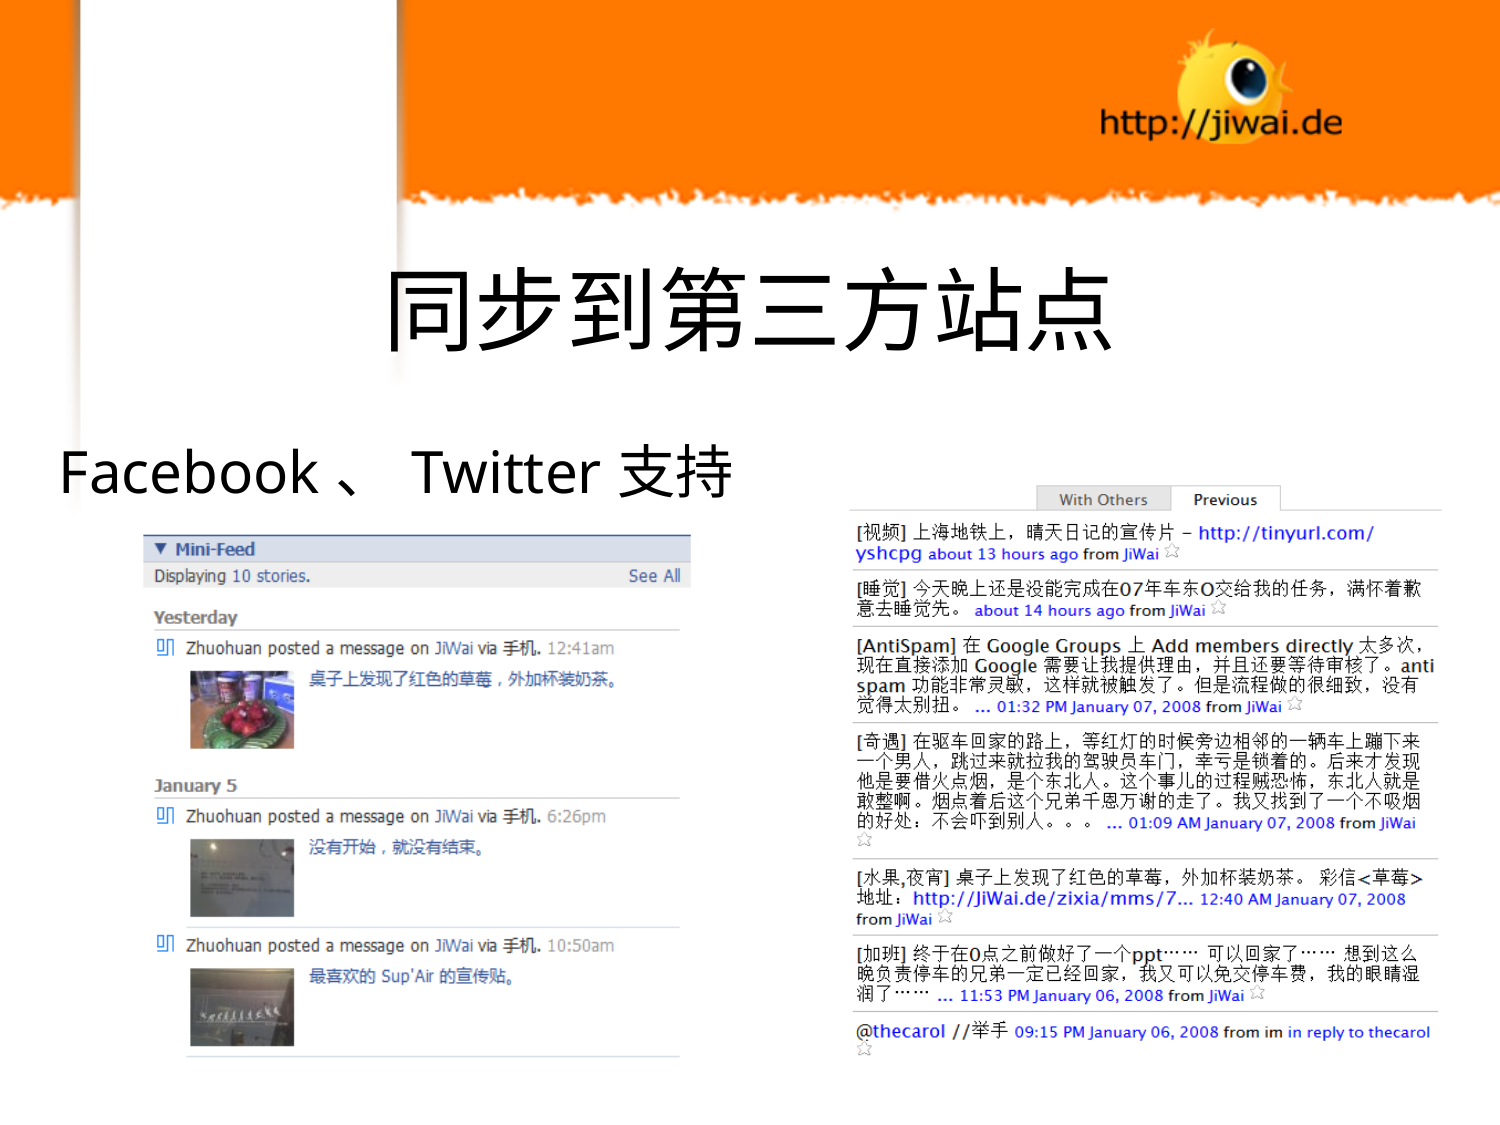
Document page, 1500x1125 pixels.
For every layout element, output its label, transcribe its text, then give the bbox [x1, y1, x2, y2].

list Facebook、Twitter支持 [59, 425, 782, 502]
picture [0, 0, 1500, 1125]
title 同步到第三方站点 [75, 210, 1426, 399]
